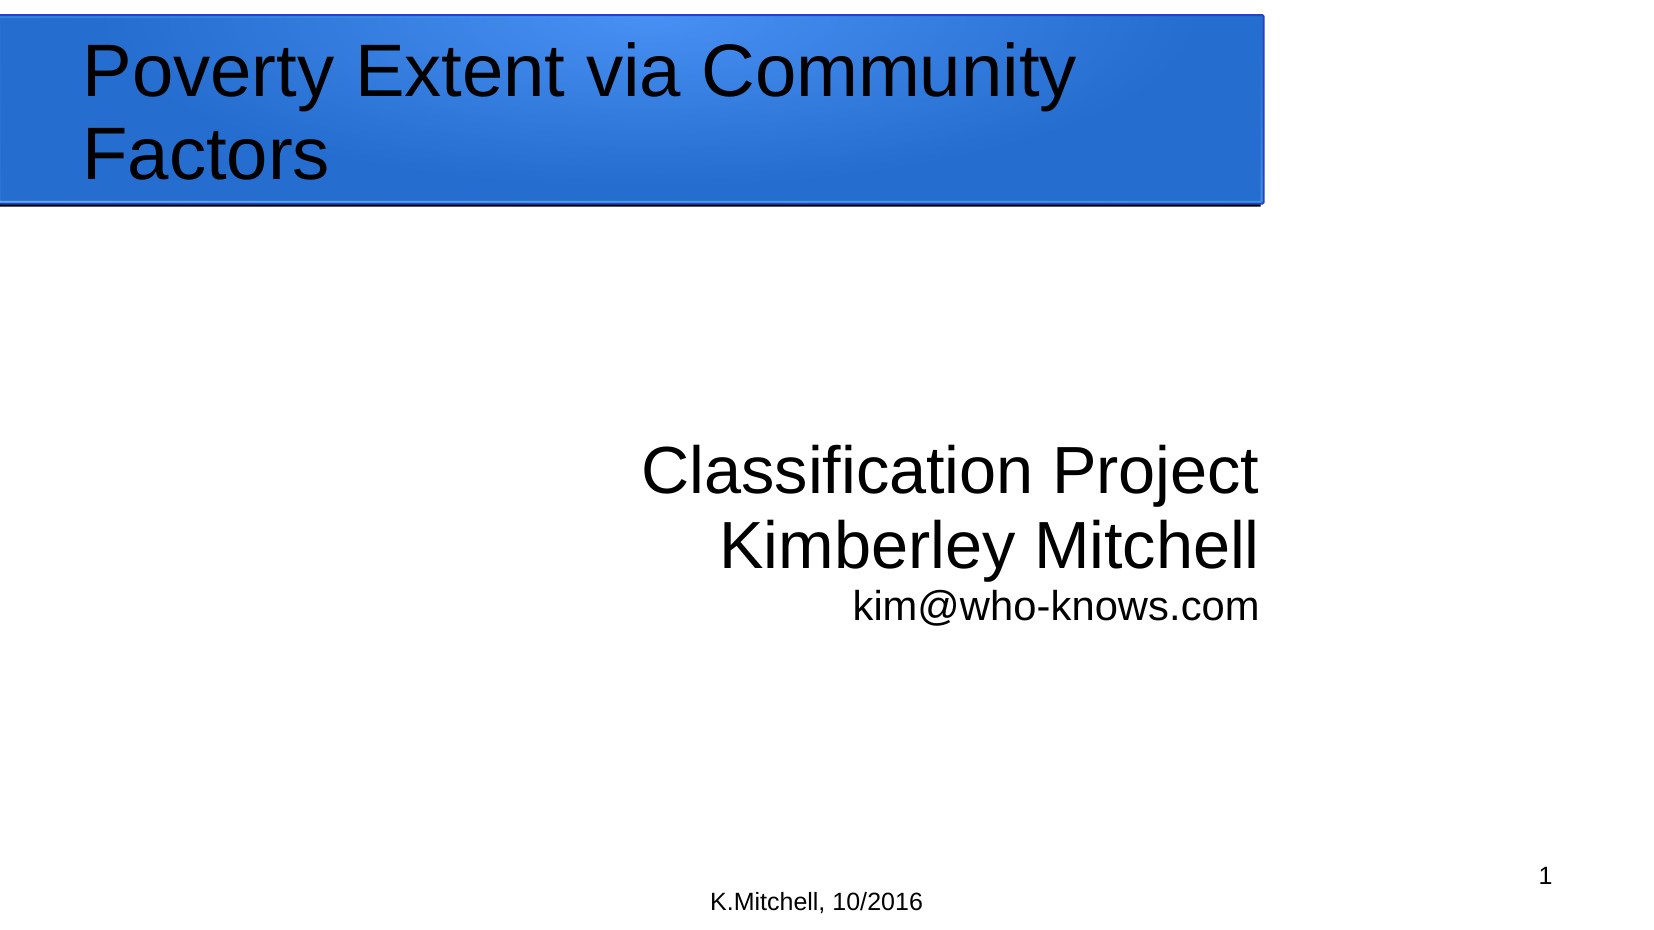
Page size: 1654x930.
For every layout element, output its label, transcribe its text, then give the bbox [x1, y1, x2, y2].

title Poverty Extent via Community Factors [82, 29, 1234, 196]
subtitle Classification Project Kimberley Mitchell kim@who-knows.com [82, 224, 1261, 764]
